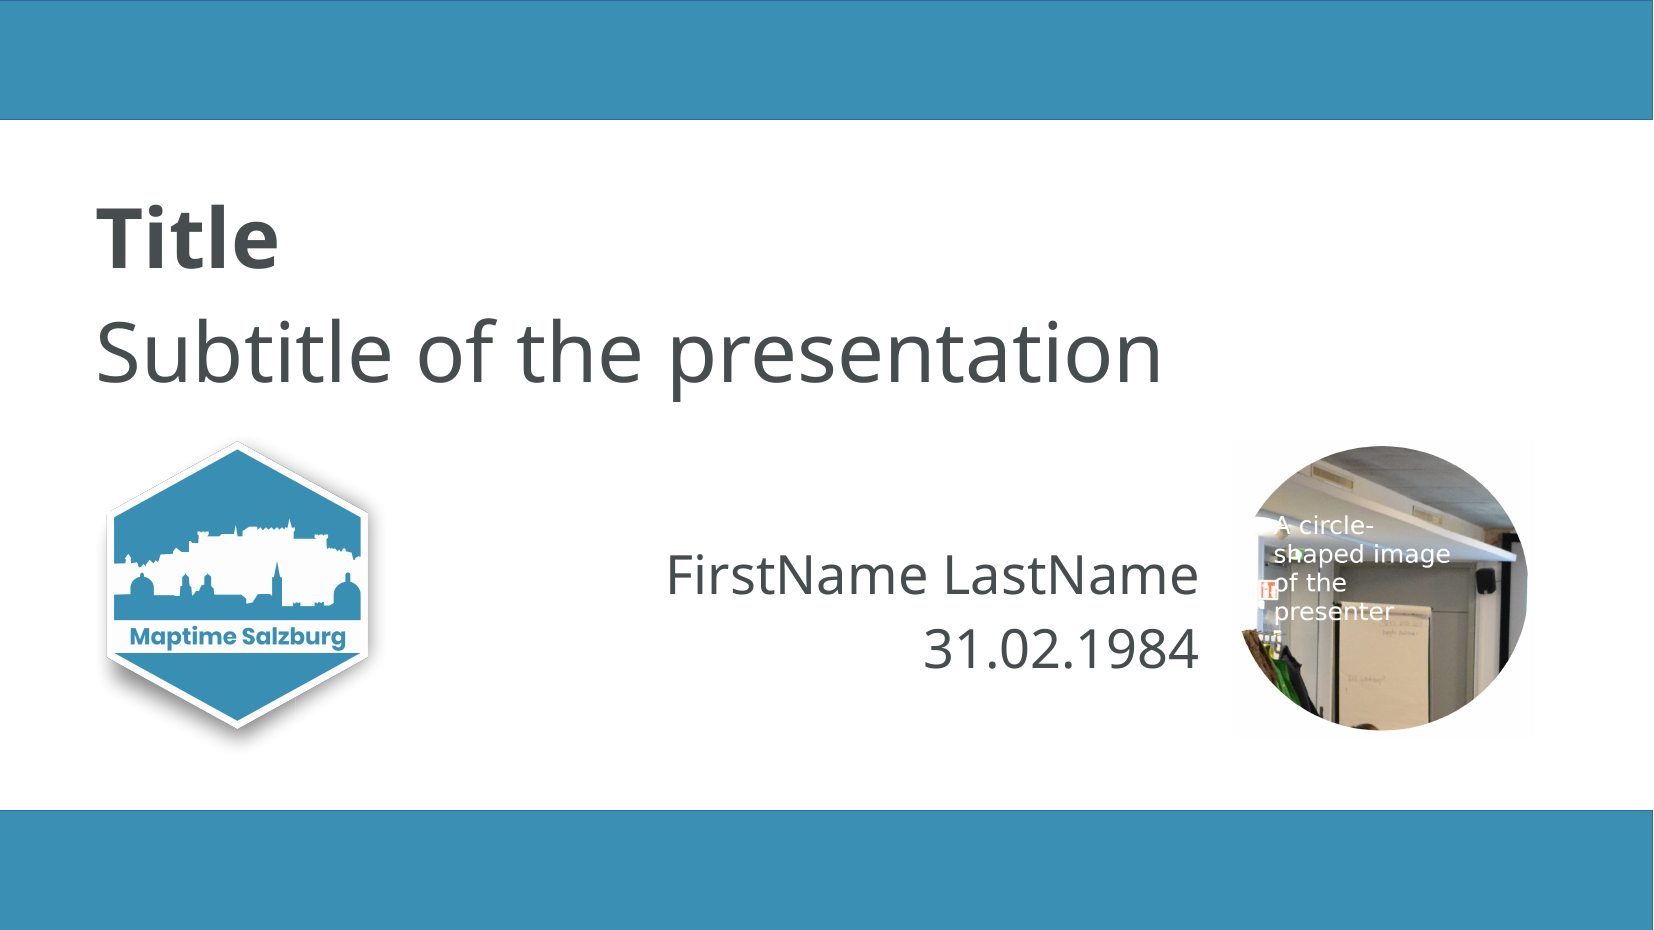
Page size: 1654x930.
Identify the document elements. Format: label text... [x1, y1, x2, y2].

text_box FirstName LastName 31.02.1984 [495, 528, 1216, 804]
picture [76, 399, 406, 790]
title Title Subtitle of the presentation [95, 125, 1566, 461]
text_box [0, 0, 1653, 120]
text_box [0, 810, 1653, 930]
picture [1233, 440, 1534, 741]
